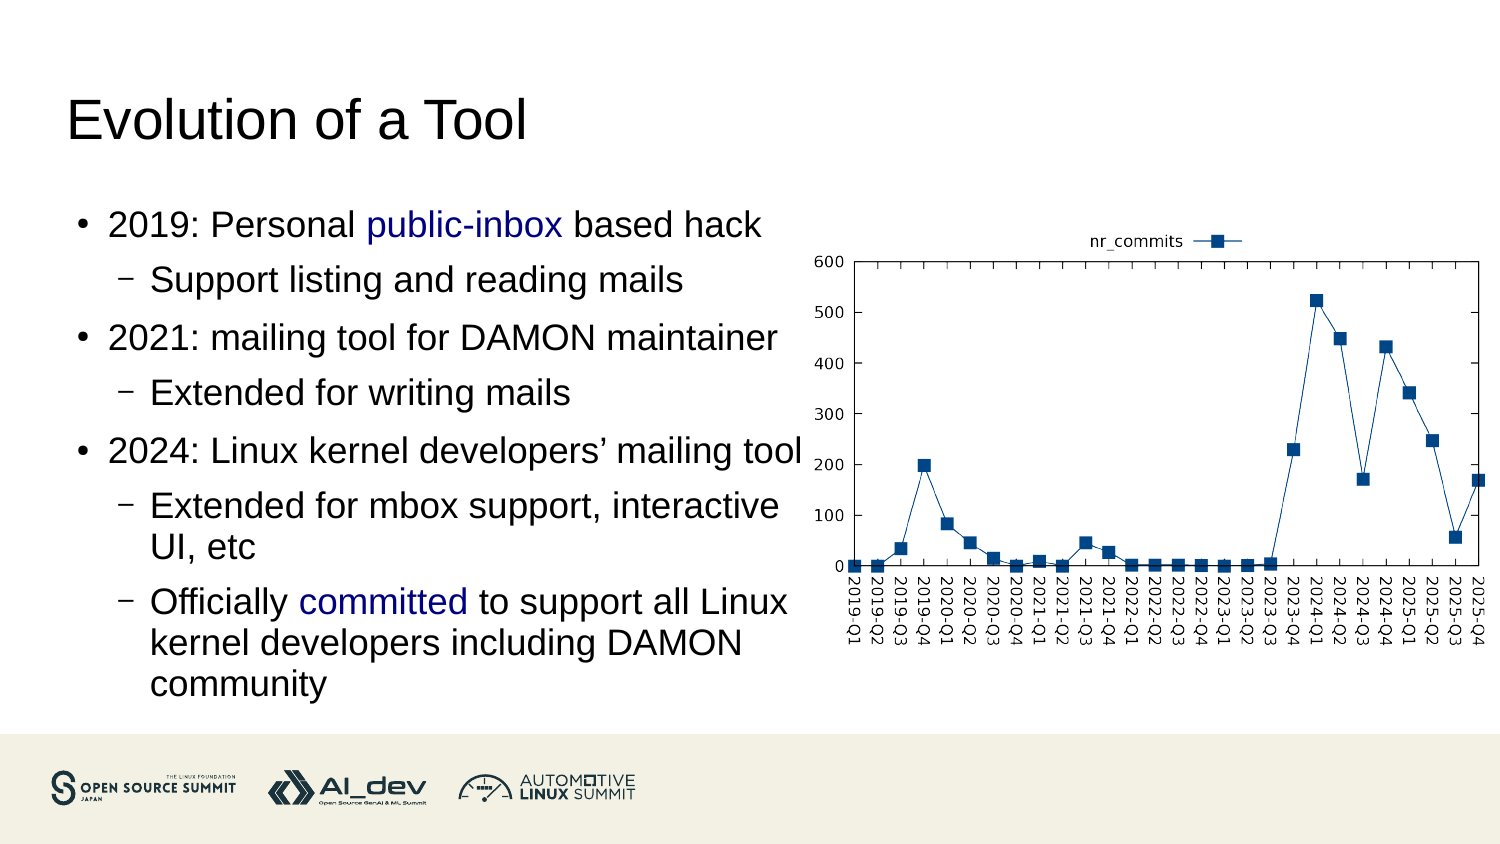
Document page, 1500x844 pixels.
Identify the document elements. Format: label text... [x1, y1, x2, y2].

picture [787, 223, 1500, 657]
list 2019: Personal public-inbox based hack Support listing and reading mails 2021: mailing tool for DAMON maintainer Extended for writing mails 2024: Linux kernel developers’ mailing tool Extended for mbox support, interactive UI, etc Officially committed to support all Linux kernel developers including DAMON community [51, 189, 826, 751]
title Evolution of a Tool [51, 72, 1449, 167]
